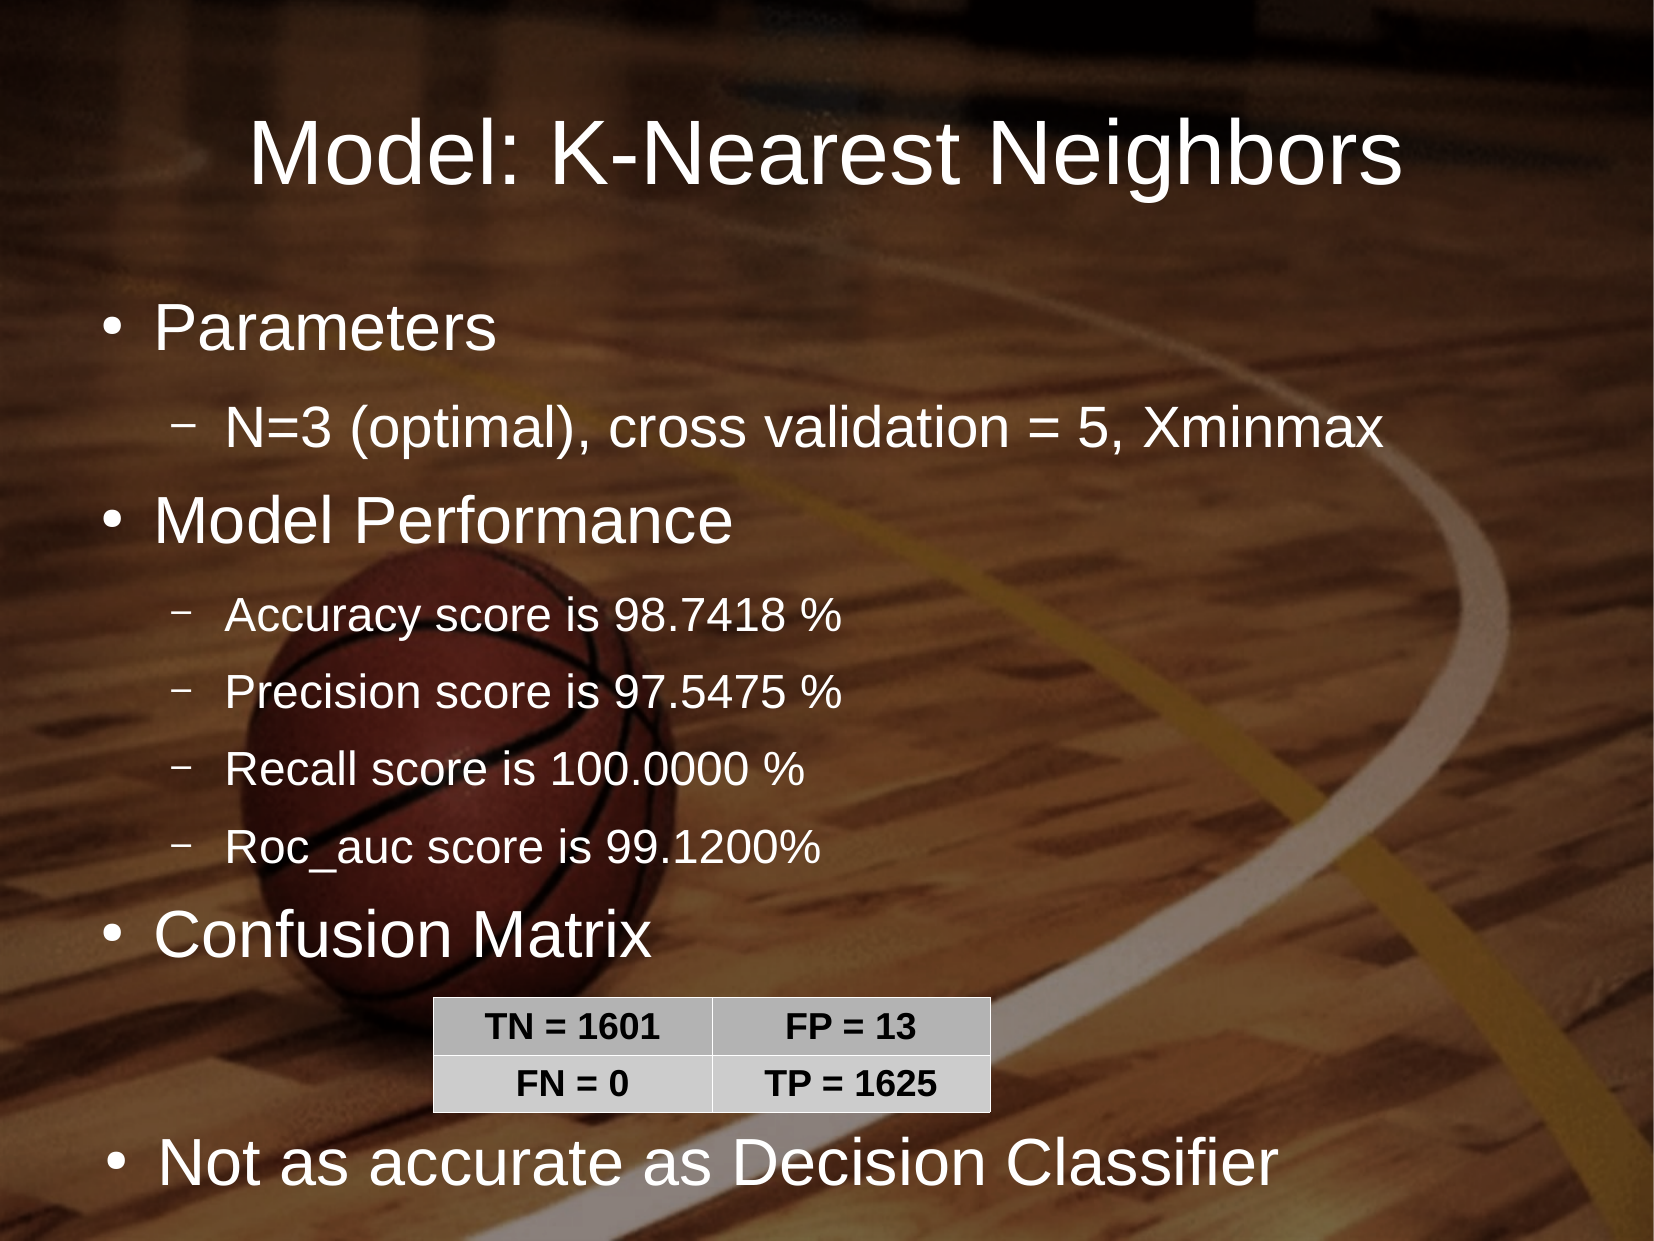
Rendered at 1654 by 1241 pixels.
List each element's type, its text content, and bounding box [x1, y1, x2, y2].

table_header TN = 1601 [434, 998, 712, 1055]
table_cell TP = 1625 [713, 1056, 990, 1112]
title Model: K-Nearest Neighbors [82, 49, 1571, 257]
table_header FP = 13 [713, 998, 990, 1055]
table_cell FN = 0 [434, 1056, 712, 1112]
text_box Not as accurate as Decision Classifier [86, 1125, 1441, 1215]
list Parameters N=3 (optimal), cross validation = 5, Xminmax Model Performance Accuracy score is 98.7418 % Precision score is 97.5475 % Recall score is 100.0000 % Roc_auc score is 99.1200% Confusion Matrix [82, 290, 1571, 1010]
